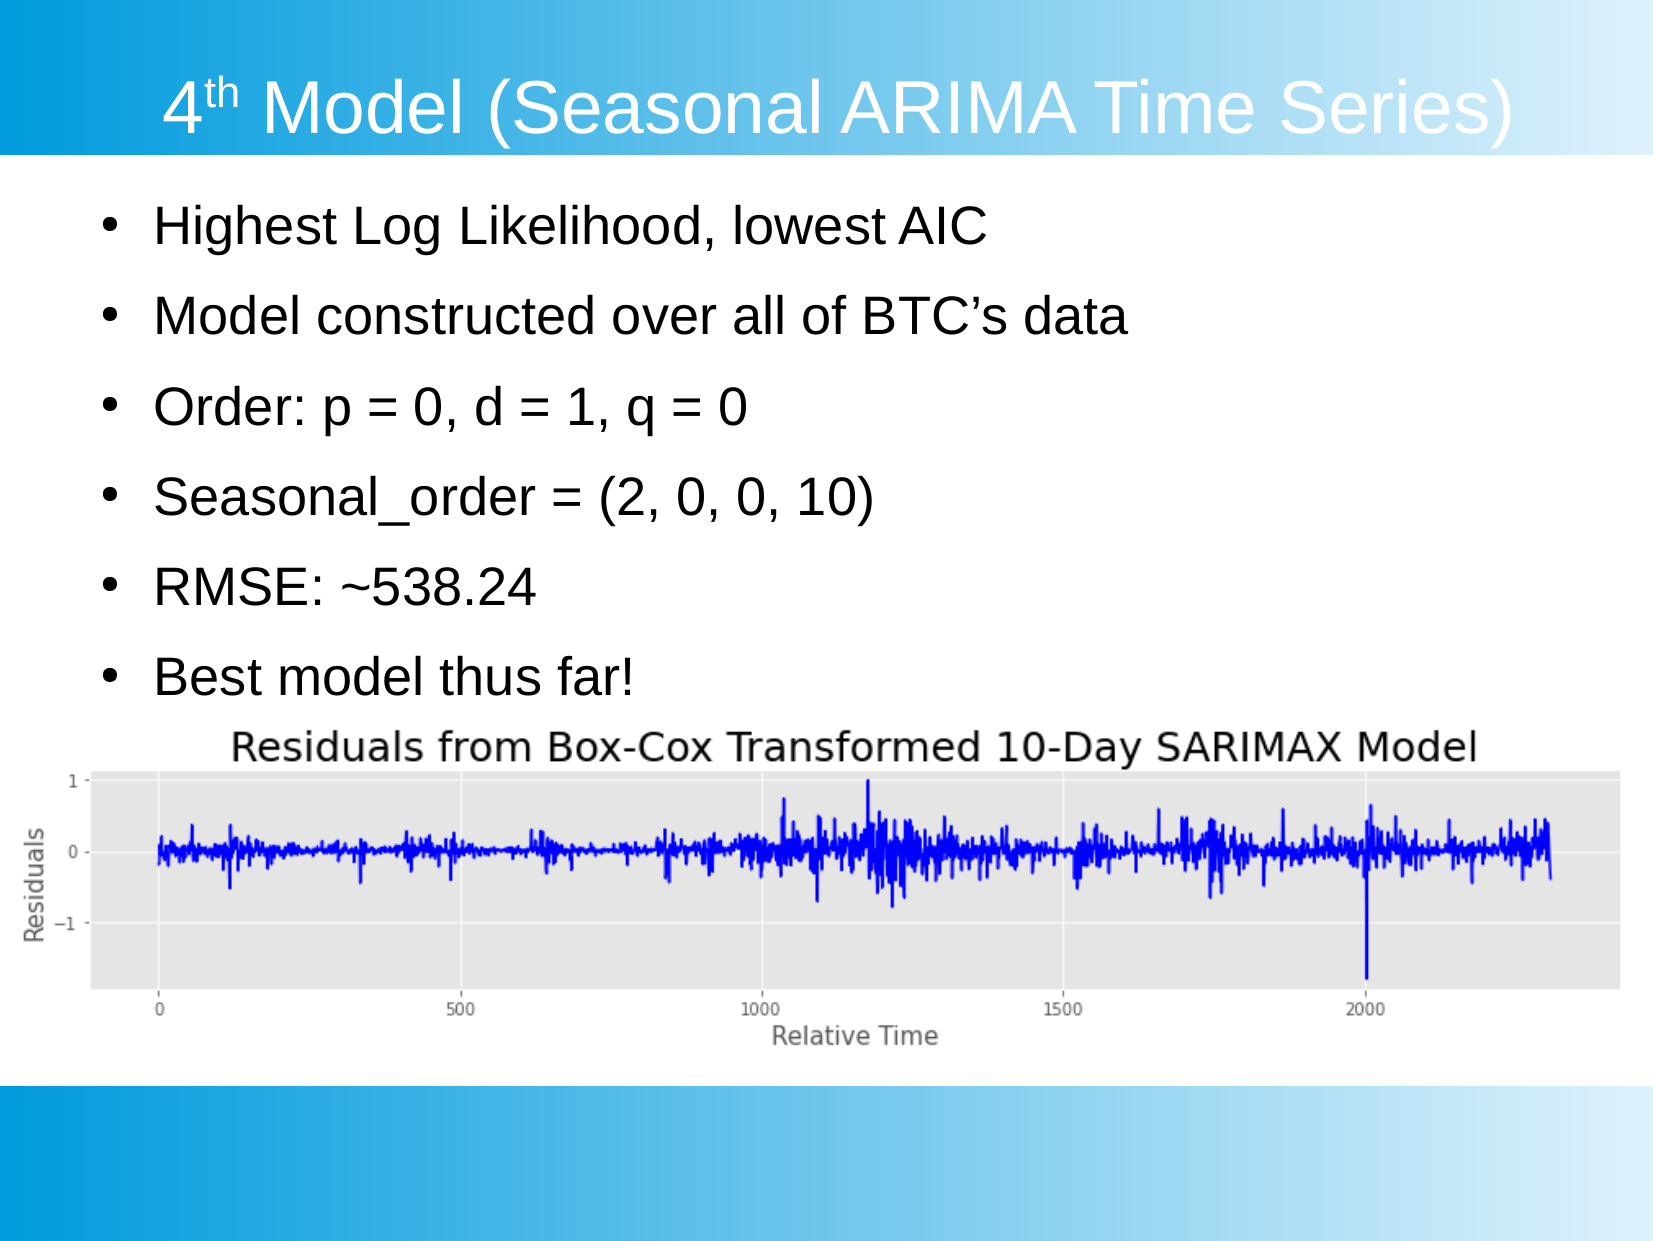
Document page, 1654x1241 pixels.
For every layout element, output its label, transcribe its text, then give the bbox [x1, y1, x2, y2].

picture [11, 719, 1632, 1060]
title 4th Model (Seasonal ARIMA Time Series) [82, 48, 1571, 155]
list Highest Log Likelihood, lowest AIC Model constructed over all of BTC’s data Order: p = 0, d = 1, q = 0 Seasonal_order = (2, 0, 0, 10) RMSE: ~538.24 Best model thus far! [82, 195, 1571, 719]
